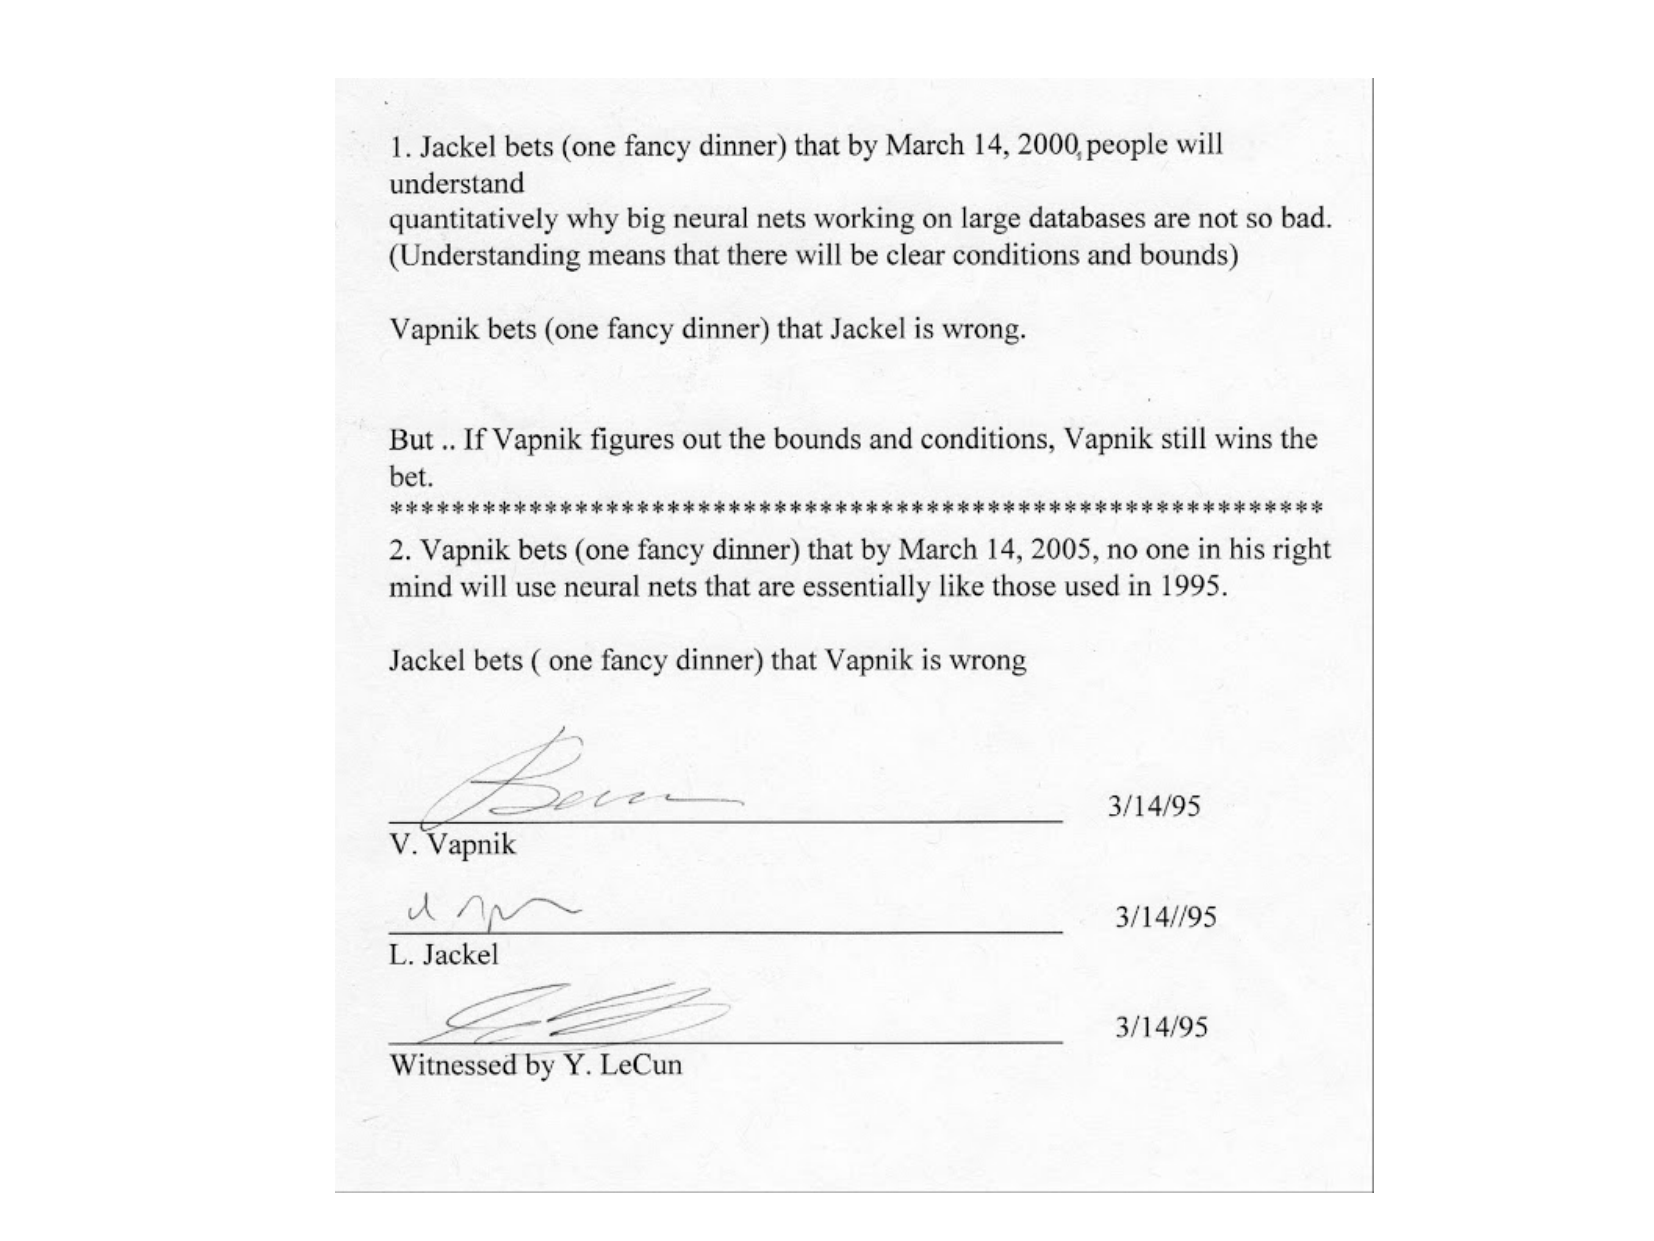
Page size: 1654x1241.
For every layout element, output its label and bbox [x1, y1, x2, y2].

picture [335, 78, 1374, 1193]
